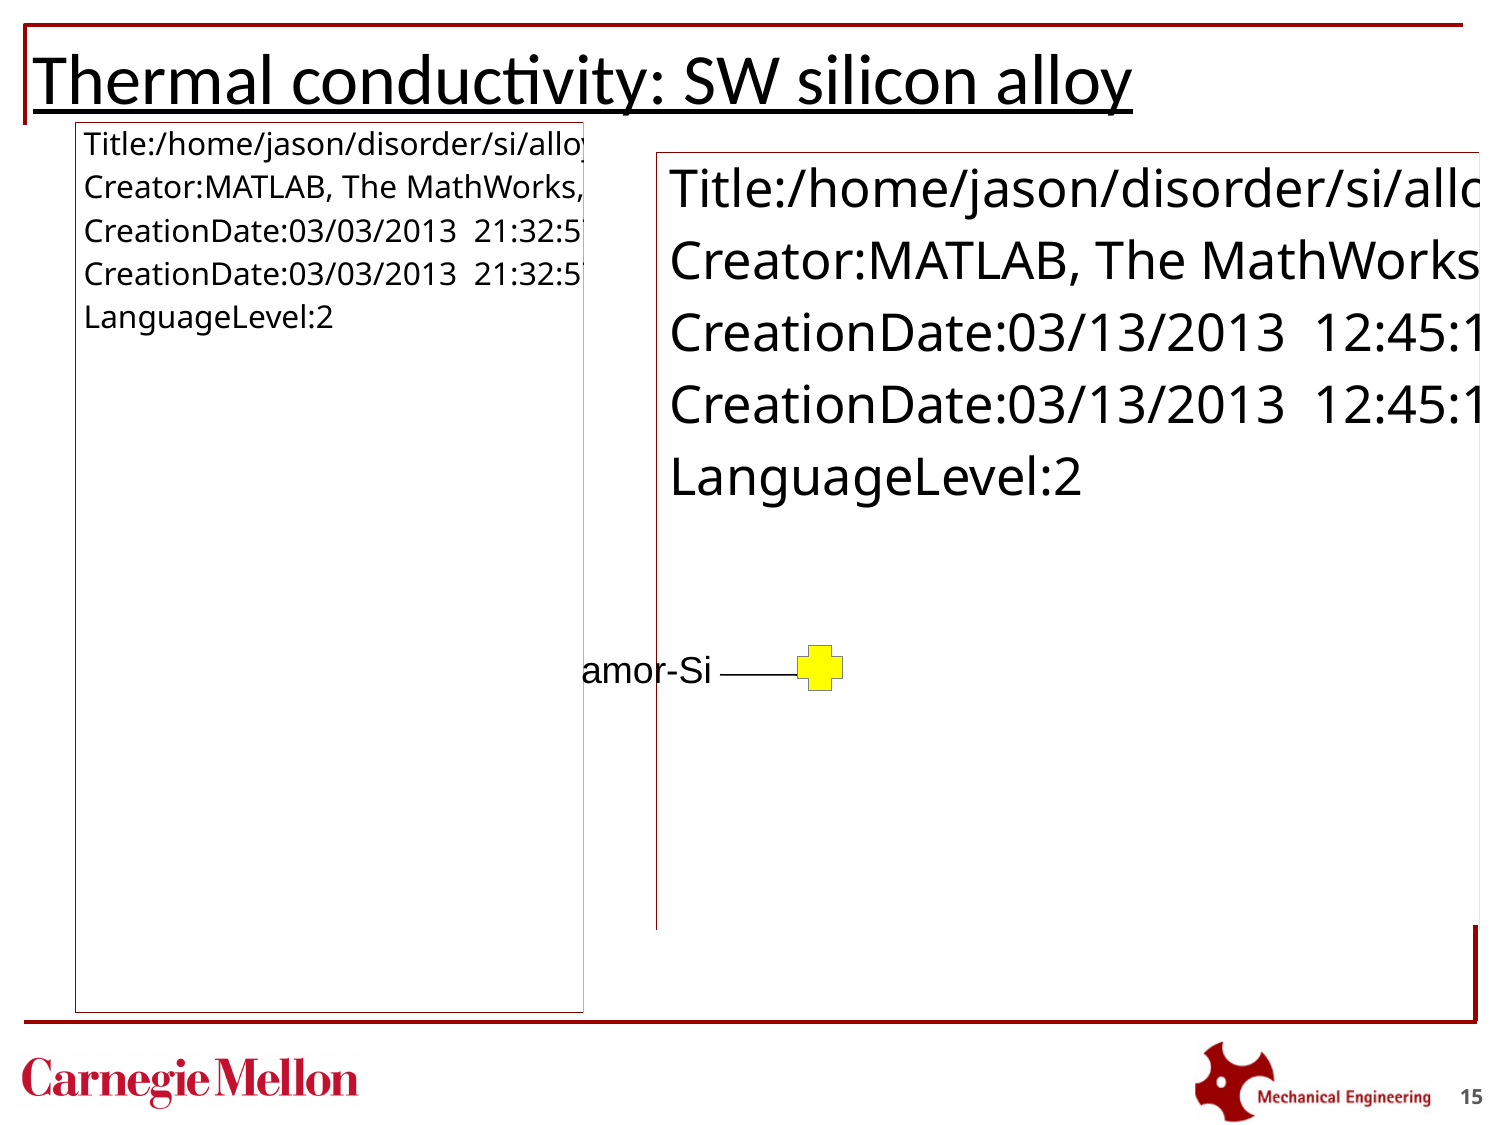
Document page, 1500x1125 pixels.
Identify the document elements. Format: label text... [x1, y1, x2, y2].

picture [652, 148, 1480, 931]
picture [73, 127, 584, 1013]
picture [1192, 1034, 1438, 1125]
text_box [797, 645, 843, 691]
picture [16, 1050, 366, 1110]
text_box amor-Si [566, 639, 732, 700]
title Thermal conductivity: SW silicon alloy [17, 24, 1471, 127]
